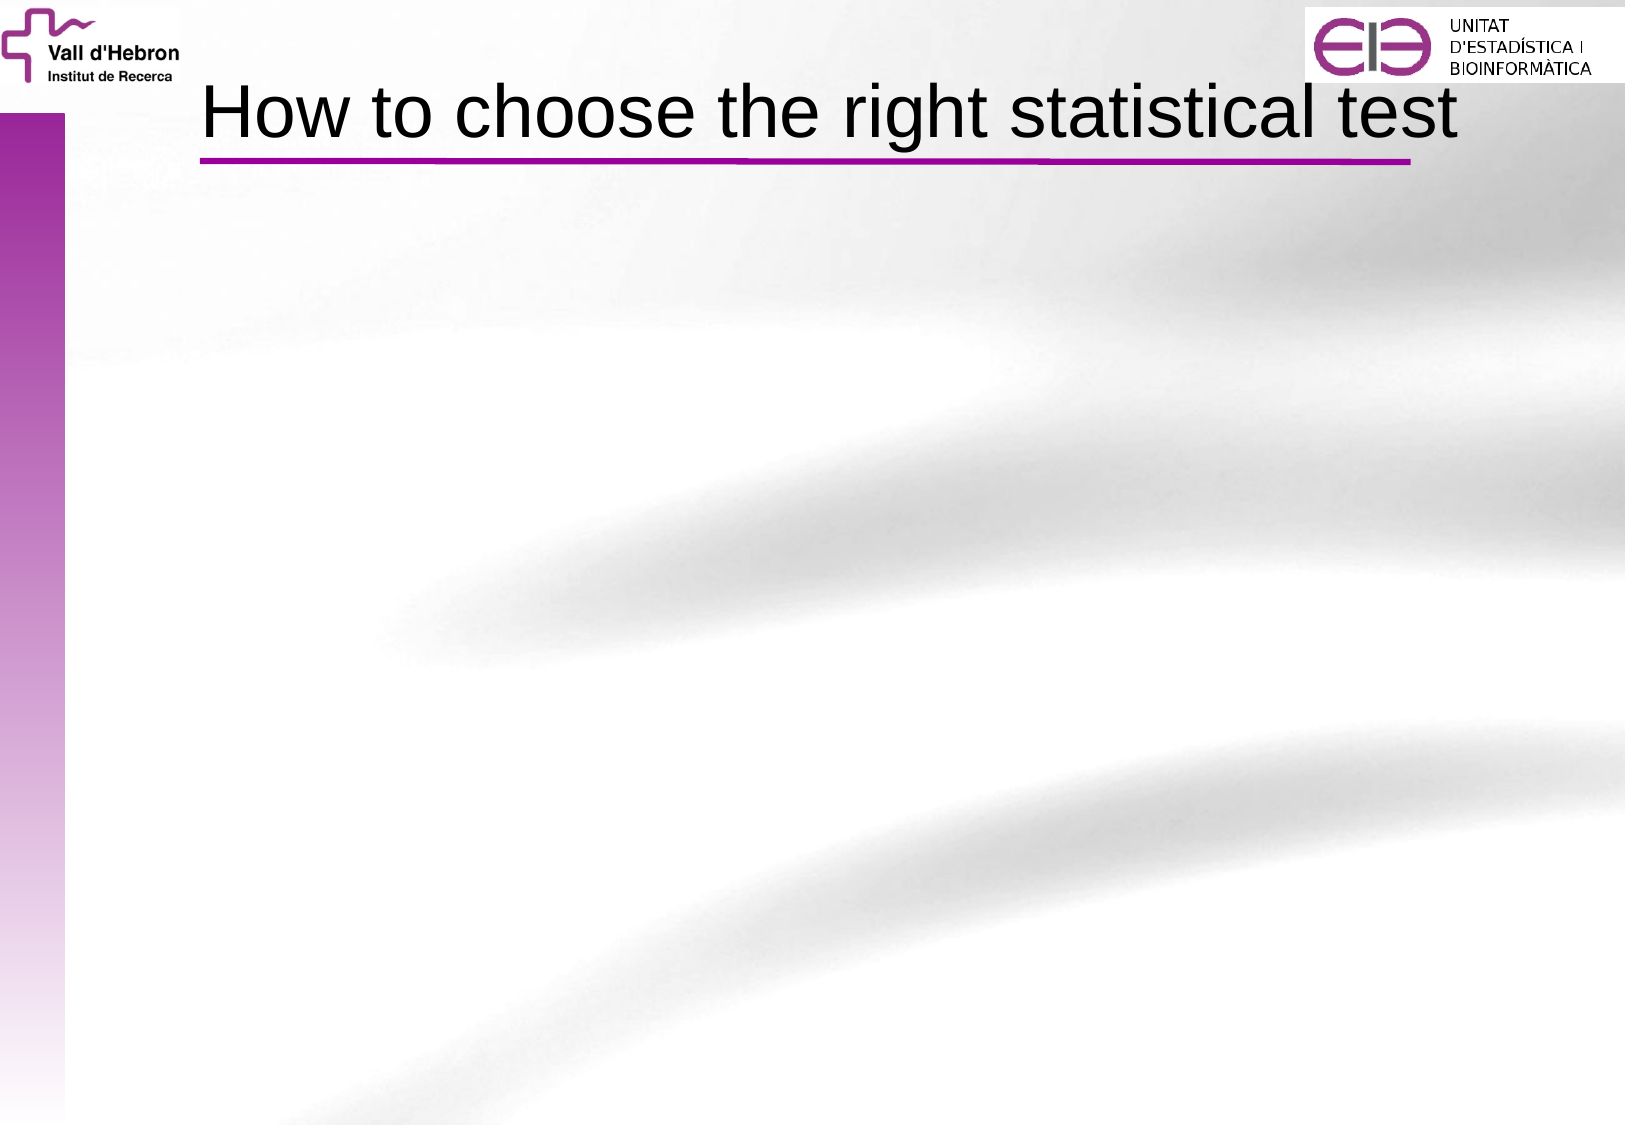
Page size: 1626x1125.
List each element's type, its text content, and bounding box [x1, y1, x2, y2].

title How to choose the right statistical test [200, 45, 1544, 178]
picture [0, 0, 1625, 1125]
